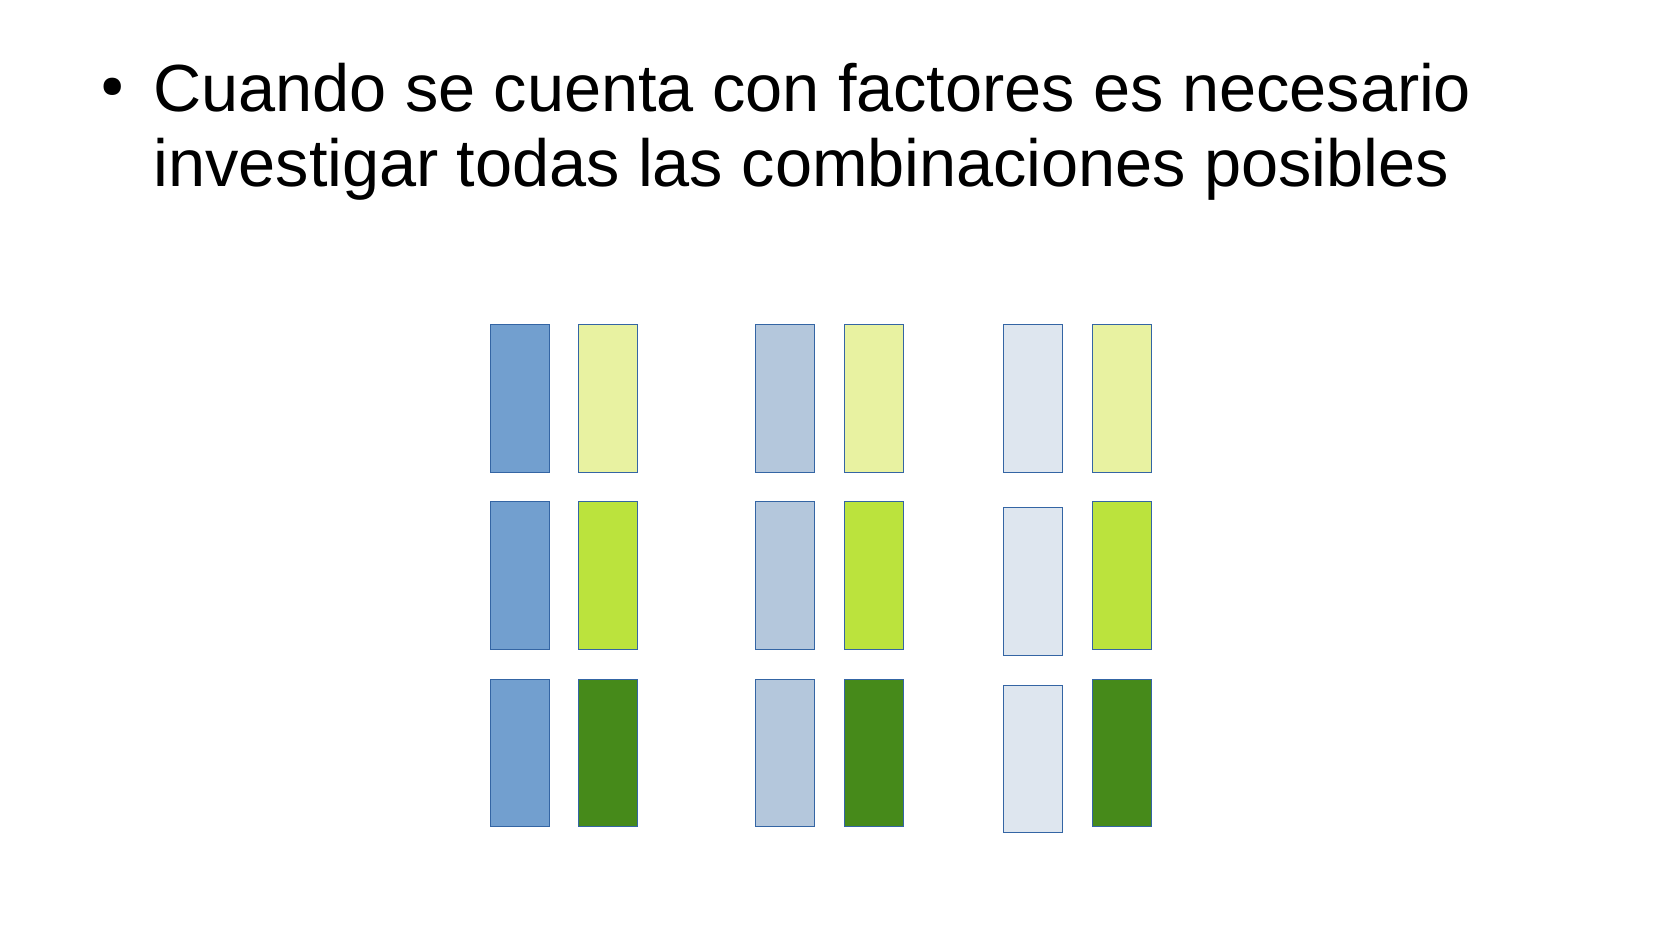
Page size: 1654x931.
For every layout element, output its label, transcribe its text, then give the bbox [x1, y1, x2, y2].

text_box [1092, 679, 1152, 827]
text_box [490, 679, 550, 827]
text_box [844, 679, 904, 827]
list Cuando se cuenta con factores es necesario investigar todas las combinaciones posibles [82, 51, 1571, 218]
text_box [1003, 507, 1063, 656]
text_box [1003, 685, 1063, 833]
text_box [755, 501, 815, 650]
text_box [844, 501, 904, 650]
text_box [755, 679, 815, 827]
text_box [1003, 324, 1063, 473]
text_box [490, 501, 550, 650]
text_box [578, 324, 638, 473]
text_box [578, 679, 638, 827]
text_box [490, 324, 550, 473]
text_box [1092, 324, 1152, 473]
text_box [1092, 501, 1152, 650]
text_box [844, 324, 904, 473]
text_box [755, 324, 815, 473]
text_box [578, 501, 638, 650]
